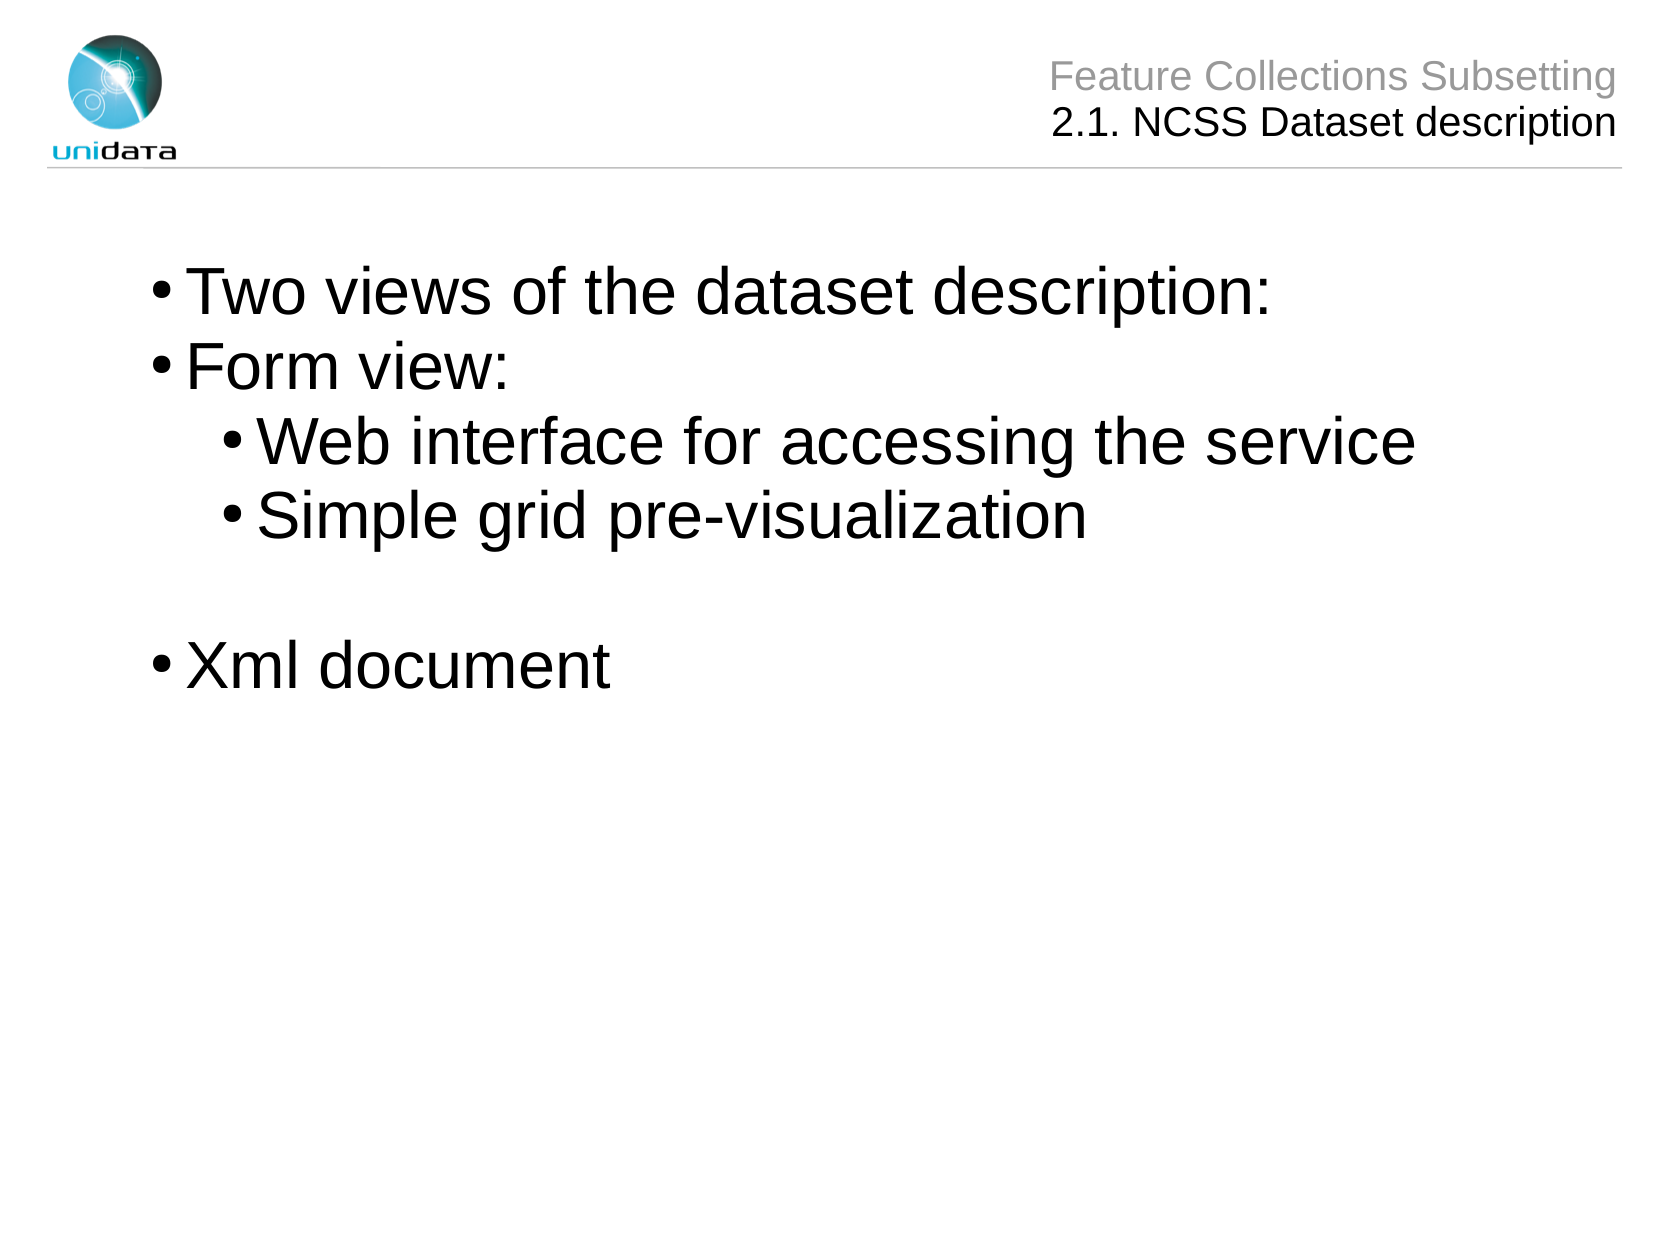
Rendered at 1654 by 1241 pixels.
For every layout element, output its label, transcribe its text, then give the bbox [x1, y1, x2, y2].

text_box Feature Collections Subsetting 2.1. NCSS Dataset description [980, 41, 1618, 158]
picture [41, 23, 187, 174]
text_box Two views of the dataset description: Form view: Web interface for accessing the service Simple grid pre-visualization Xml document [135, 246, 1501, 944]
